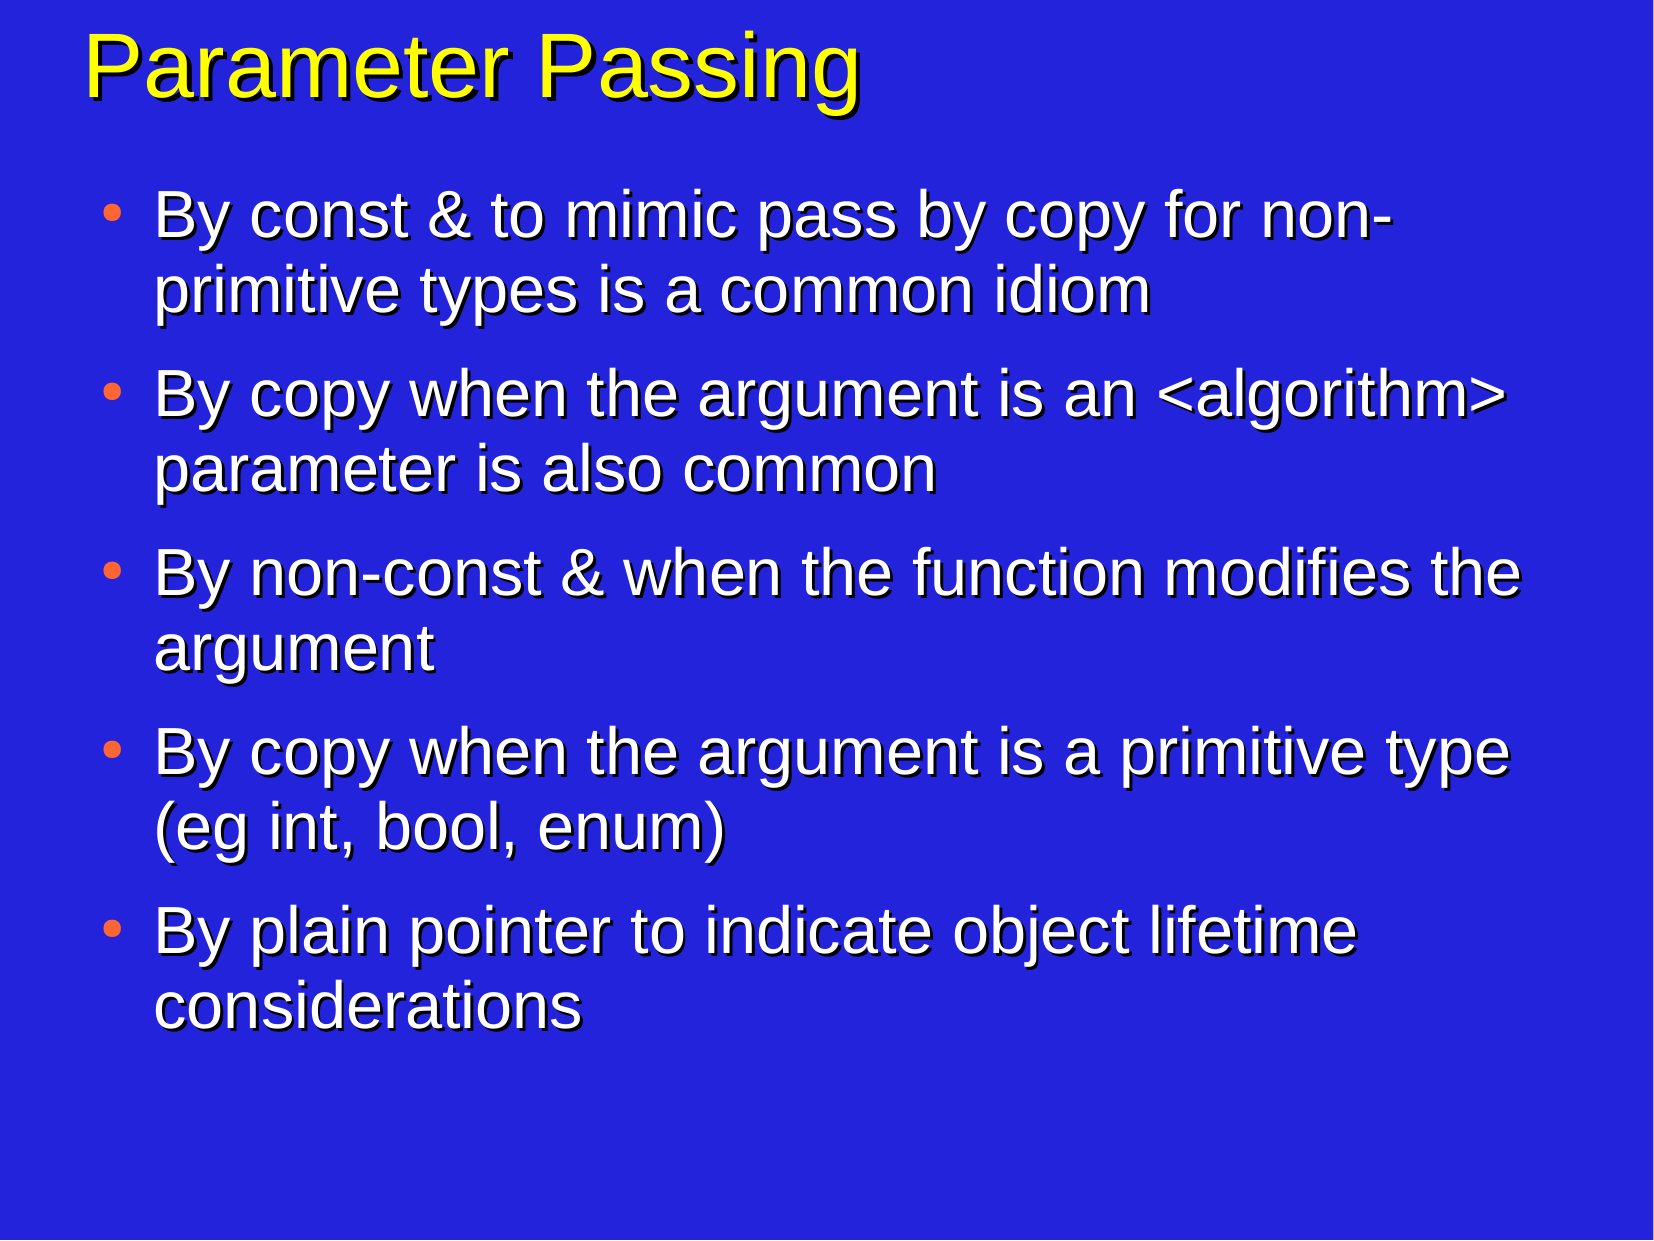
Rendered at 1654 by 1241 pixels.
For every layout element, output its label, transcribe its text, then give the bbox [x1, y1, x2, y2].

list By const & to mimic pass by copy for non-primitive types is a common idiom By copy when the argument is an <algorithm> parameter is also common By non-const & when the function modifies the argument By copy when the argument is a primitive type (eg int, bool, enum) By plain pointer to indicate object lifetime considerations [82, 177, 1571, 1182]
title Parameter Passing [82, 2, 1571, 130]
